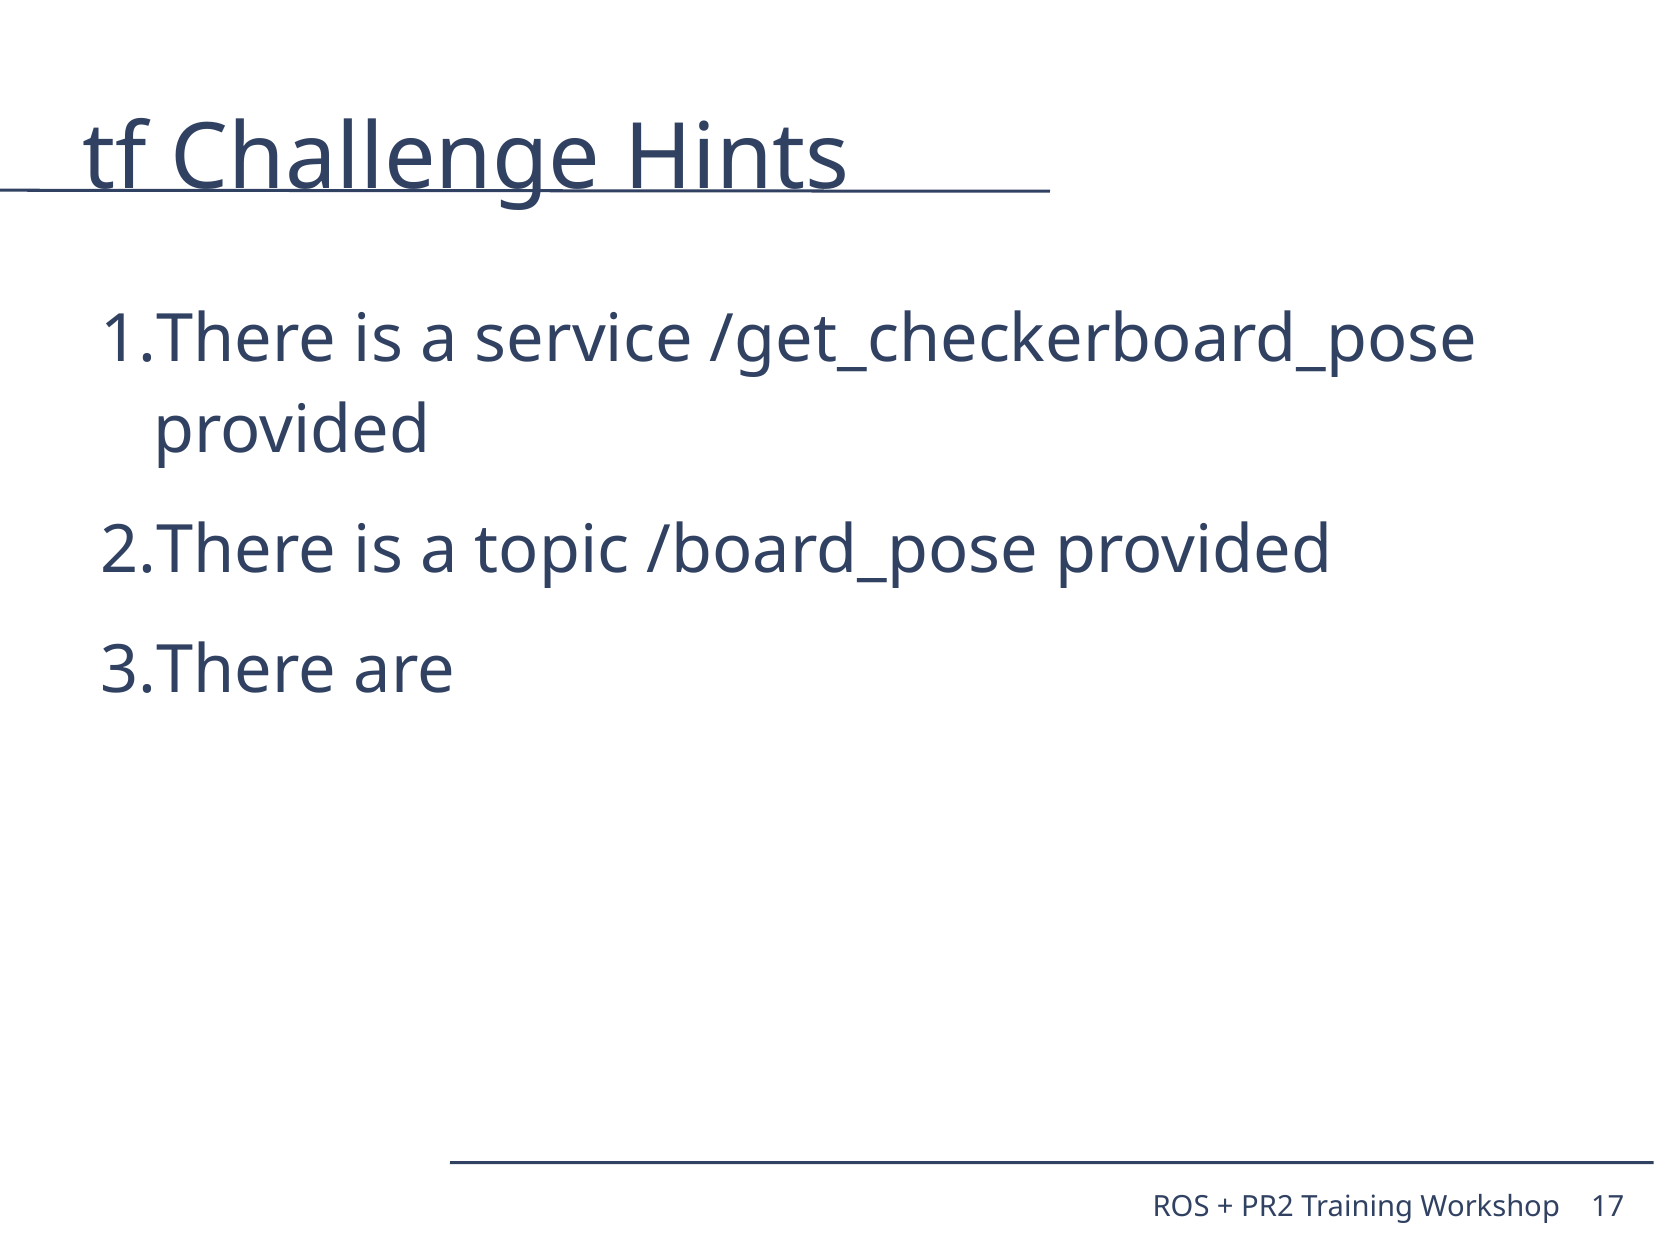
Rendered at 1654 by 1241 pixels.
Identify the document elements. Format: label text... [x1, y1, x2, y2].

title tf Challenge Hints [82, 56, 1571, 250]
list There is a service /get_checkerboard_pose provided There is a topic /board_pose provided There are [82, 290, 1571, 1109]
